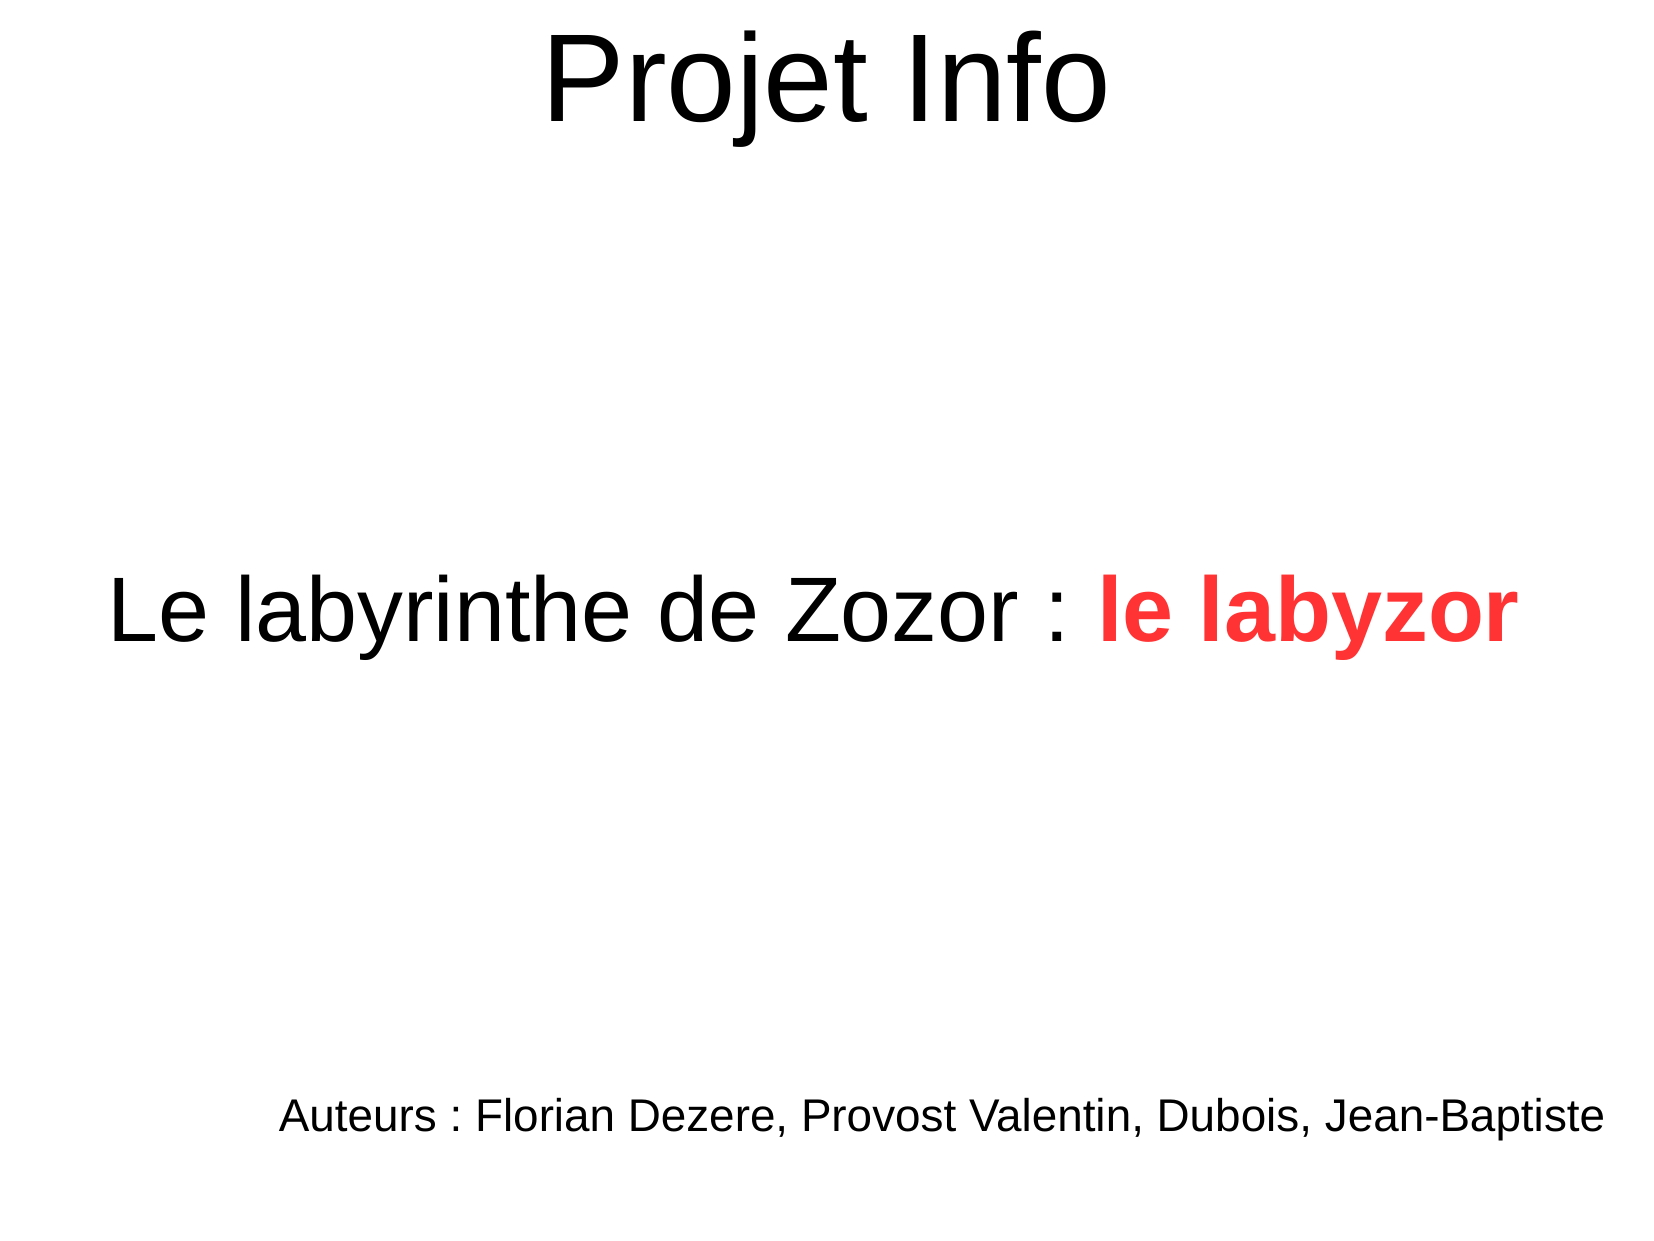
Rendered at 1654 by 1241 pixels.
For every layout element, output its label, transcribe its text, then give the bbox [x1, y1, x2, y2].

list Auteurs : Florian Dezere, Provost Valentin, Dubois, Jean-Baptiste [118, 673, 1607, 1241]
title Projet Info Le labyrinthe de Zozor : le labyzor [82, 7, 1571, 662]
